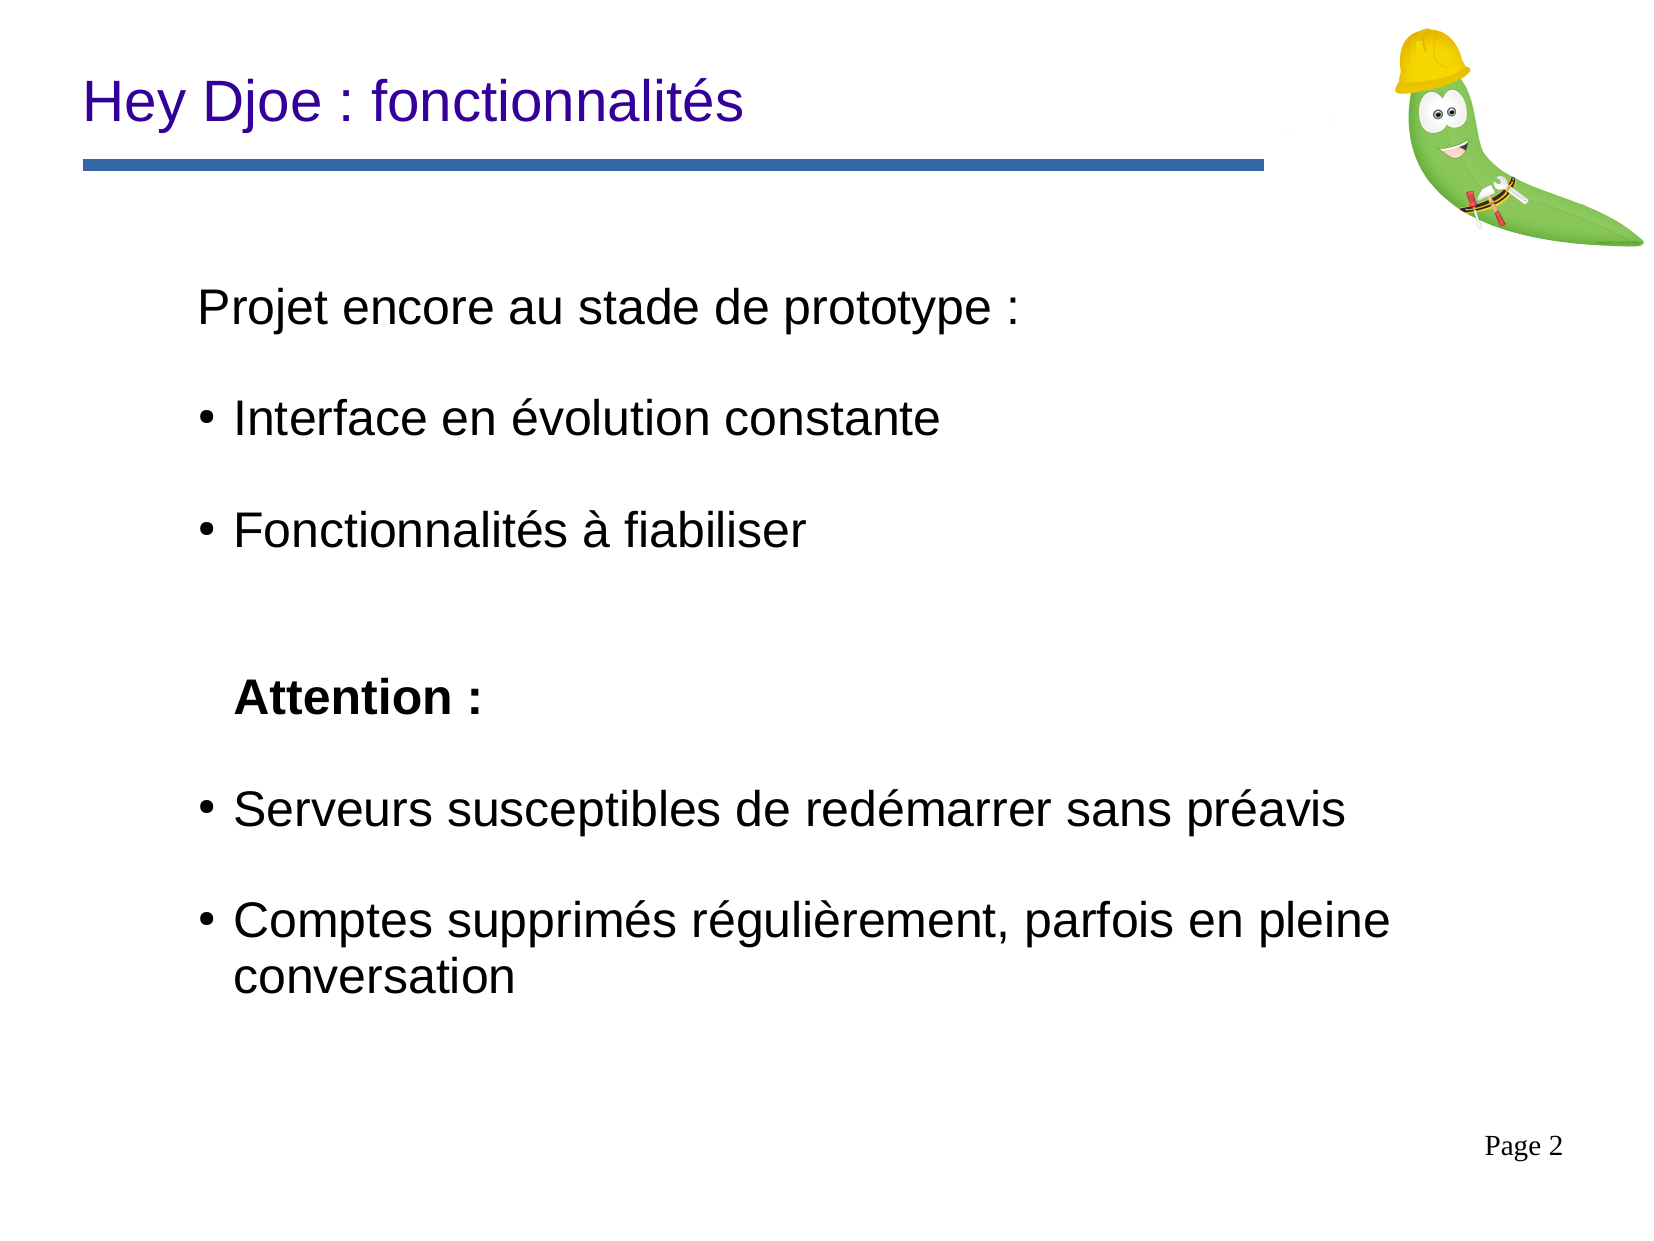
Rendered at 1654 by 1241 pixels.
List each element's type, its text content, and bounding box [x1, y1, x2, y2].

text_box Projet encore au stade de prototype : Interface en évolution constante Fonctionnalités à fiabiliser Attention : Serveurs susceptibles de redémarrer sans préavis Comptes supprimés régulièrement, parfois en pleine conversation [183, 271, 1471, 1124]
title Hey Djoe : fonctionnalités [82, 49, 1264, 154]
picture [1286, 23, 1647, 248]
